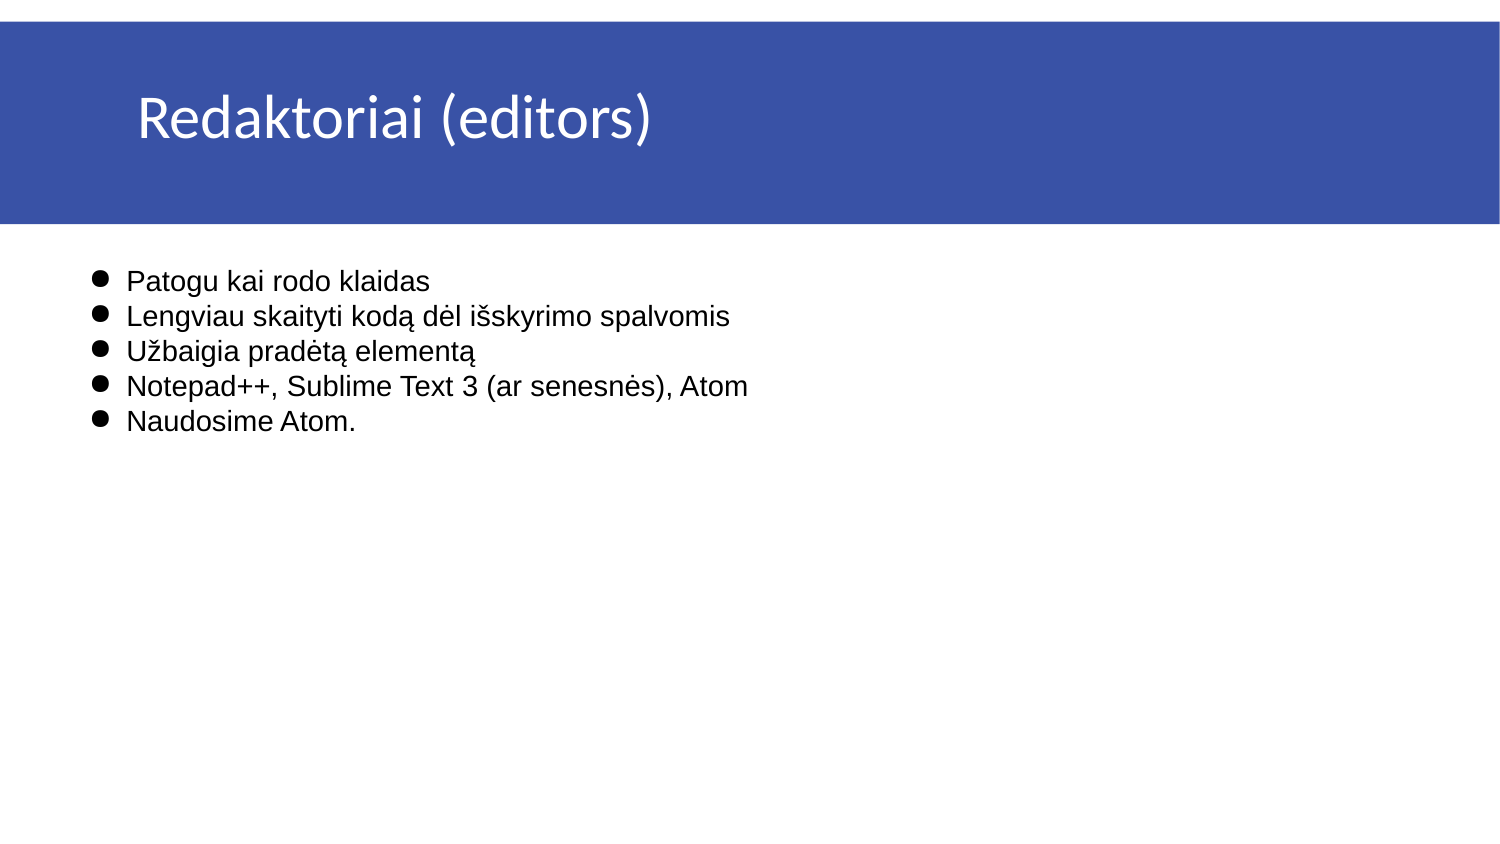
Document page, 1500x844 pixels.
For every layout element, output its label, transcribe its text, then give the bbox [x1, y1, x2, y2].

text_box Patogu kai rodo klaidas Lengviau skaityti kodą dėl išskyrimo spalvomis Užbaigia pradėtą elementą Notepad++, Sublime Text 3 (ar senesnės), Atom Naudosime Atom. [36, 247, 1389, 789]
title Redaktoriai (editors) [122, 72, 1500, 167]
